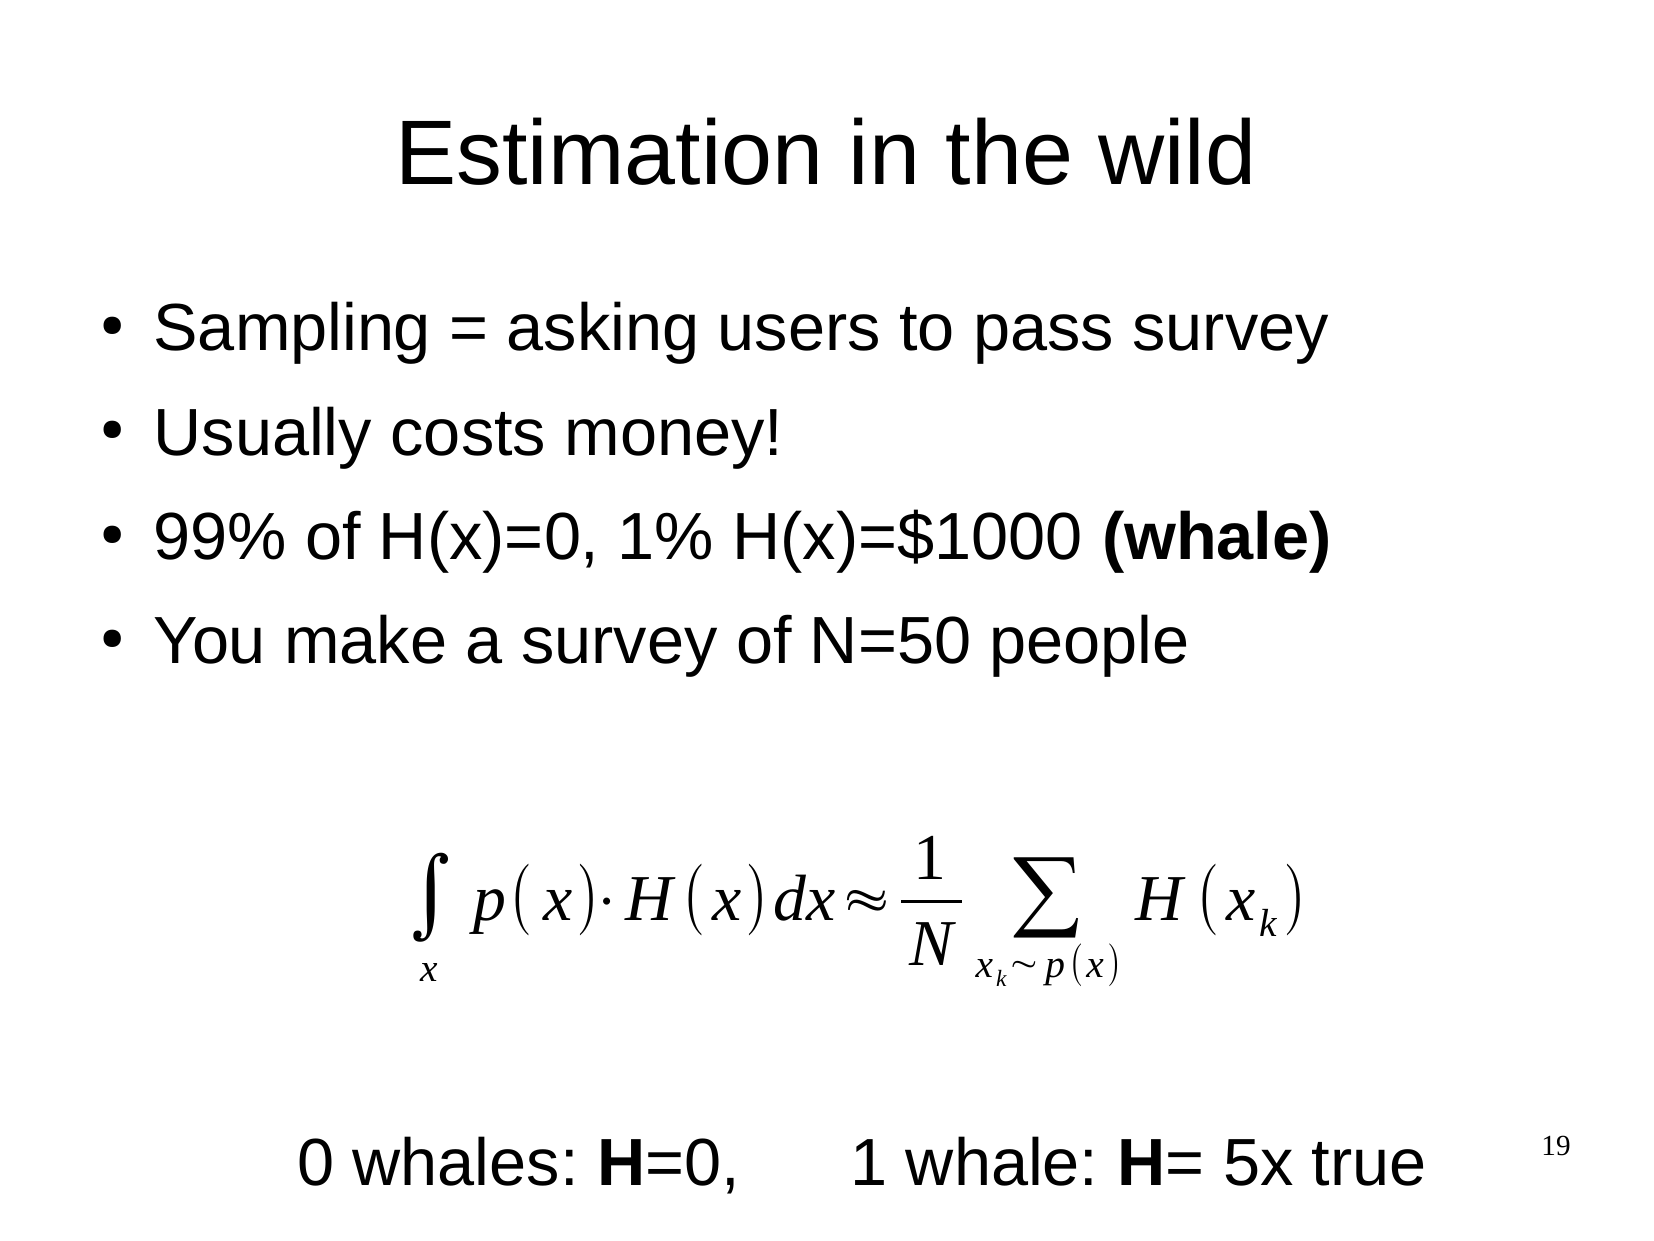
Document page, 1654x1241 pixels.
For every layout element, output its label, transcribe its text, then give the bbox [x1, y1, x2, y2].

list Sampling = asking users to pass survey Usually costs money! 99% of H(x)=0, 1% H(x)=$1000 (whale) You make a survey of N=50 people 0 whales: H=0, 1 whale: H= 5x true [82, 290, 1571, 1241]
chart [387, 822, 1321, 993]
title Estimation in the wild [82, 49, 1571, 257]
